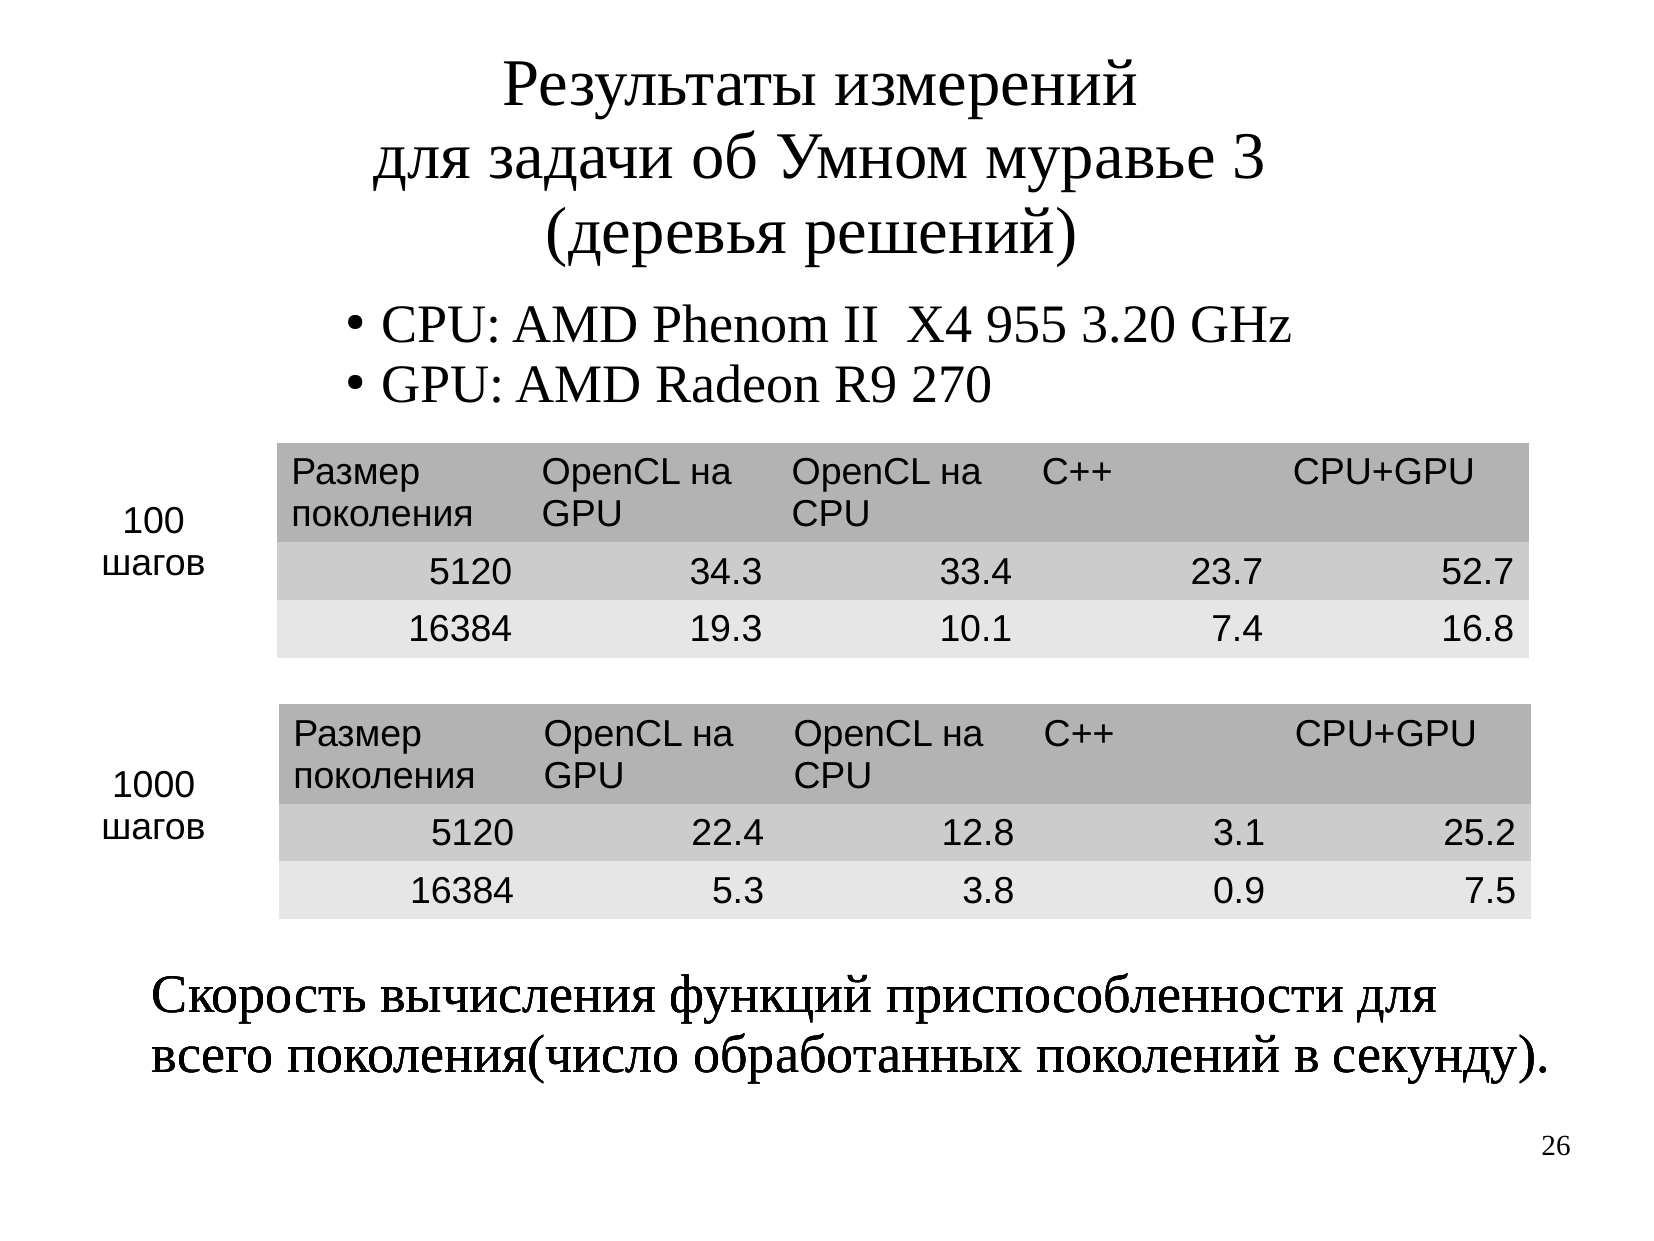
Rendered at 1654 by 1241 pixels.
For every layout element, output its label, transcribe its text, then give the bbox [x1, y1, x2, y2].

table_cell 16.8 [1278, 600, 1529, 658]
table_cell 33.4 [777, 542, 1027, 600]
table_header Размер поколения [279, 704, 529, 804]
table_header C++ [1027, 443, 1278, 542]
text_box Скорость вычисления функций приспособленности для всего поколения(число обработанных поколений в секунду). [137, 956, 1567, 1134]
table_cell 7.5 [1280, 861, 1531, 919]
table_cell 10.1 [777, 600, 1027, 658]
table_cell 52.7 [1278, 542, 1529, 600]
table_header CPU+GPU [1278, 443, 1529, 542]
table_cell 16384 [279, 861, 529, 919]
table_cell 7.4 [1027, 600, 1278, 658]
table_cell 12.8 [779, 804, 1029, 861]
table_cell 5120 [279, 804, 529, 861]
table_header C++ [1029, 704, 1280, 804]
table_cell 25.2 [1280, 804, 1531, 861]
table_header OpenCL на GPU [527, 443, 777, 542]
table_cell 5.3 [529, 861, 779, 919]
table_cell 0.9 [1029, 861, 1280, 919]
table_cell 19.3 [527, 600, 777, 658]
text_box 1000 шагов [70, 755, 237, 855]
table_header OpenCL на GPU [529, 704, 779, 804]
text_box Результаты измерений для задачи об Умном муравье 3 (деревья решений) [359, 38, 1283, 276]
table_header Размер поколения [277, 443, 527, 542]
text_box CPU: AMD Phenom II X4 955 3.20 GHz GPU: AMD Radeon R9 270 [330, 286, 1309, 443]
table_cell 5120 [277, 542, 527, 600]
table_cell 16384 [277, 600, 527, 658]
table_cell 3.1 [1029, 804, 1280, 861]
table_cell 34.3 [527, 542, 777, 600]
table_header OpenCL на СPU [779, 704, 1029, 804]
table_header OpenCL на СPU [777, 443, 1027, 542]
text_box 100 шагов [70, 491, 237, 591]
table_header CPU+GPU [1280, 704, 1531, 804]
table_cell 3.8 [779, 861, 1029, 919]
table_cell 22.4 [529, 804, 779, 861]
table_cell 23.7 [1027, 542, 1278, 600]
